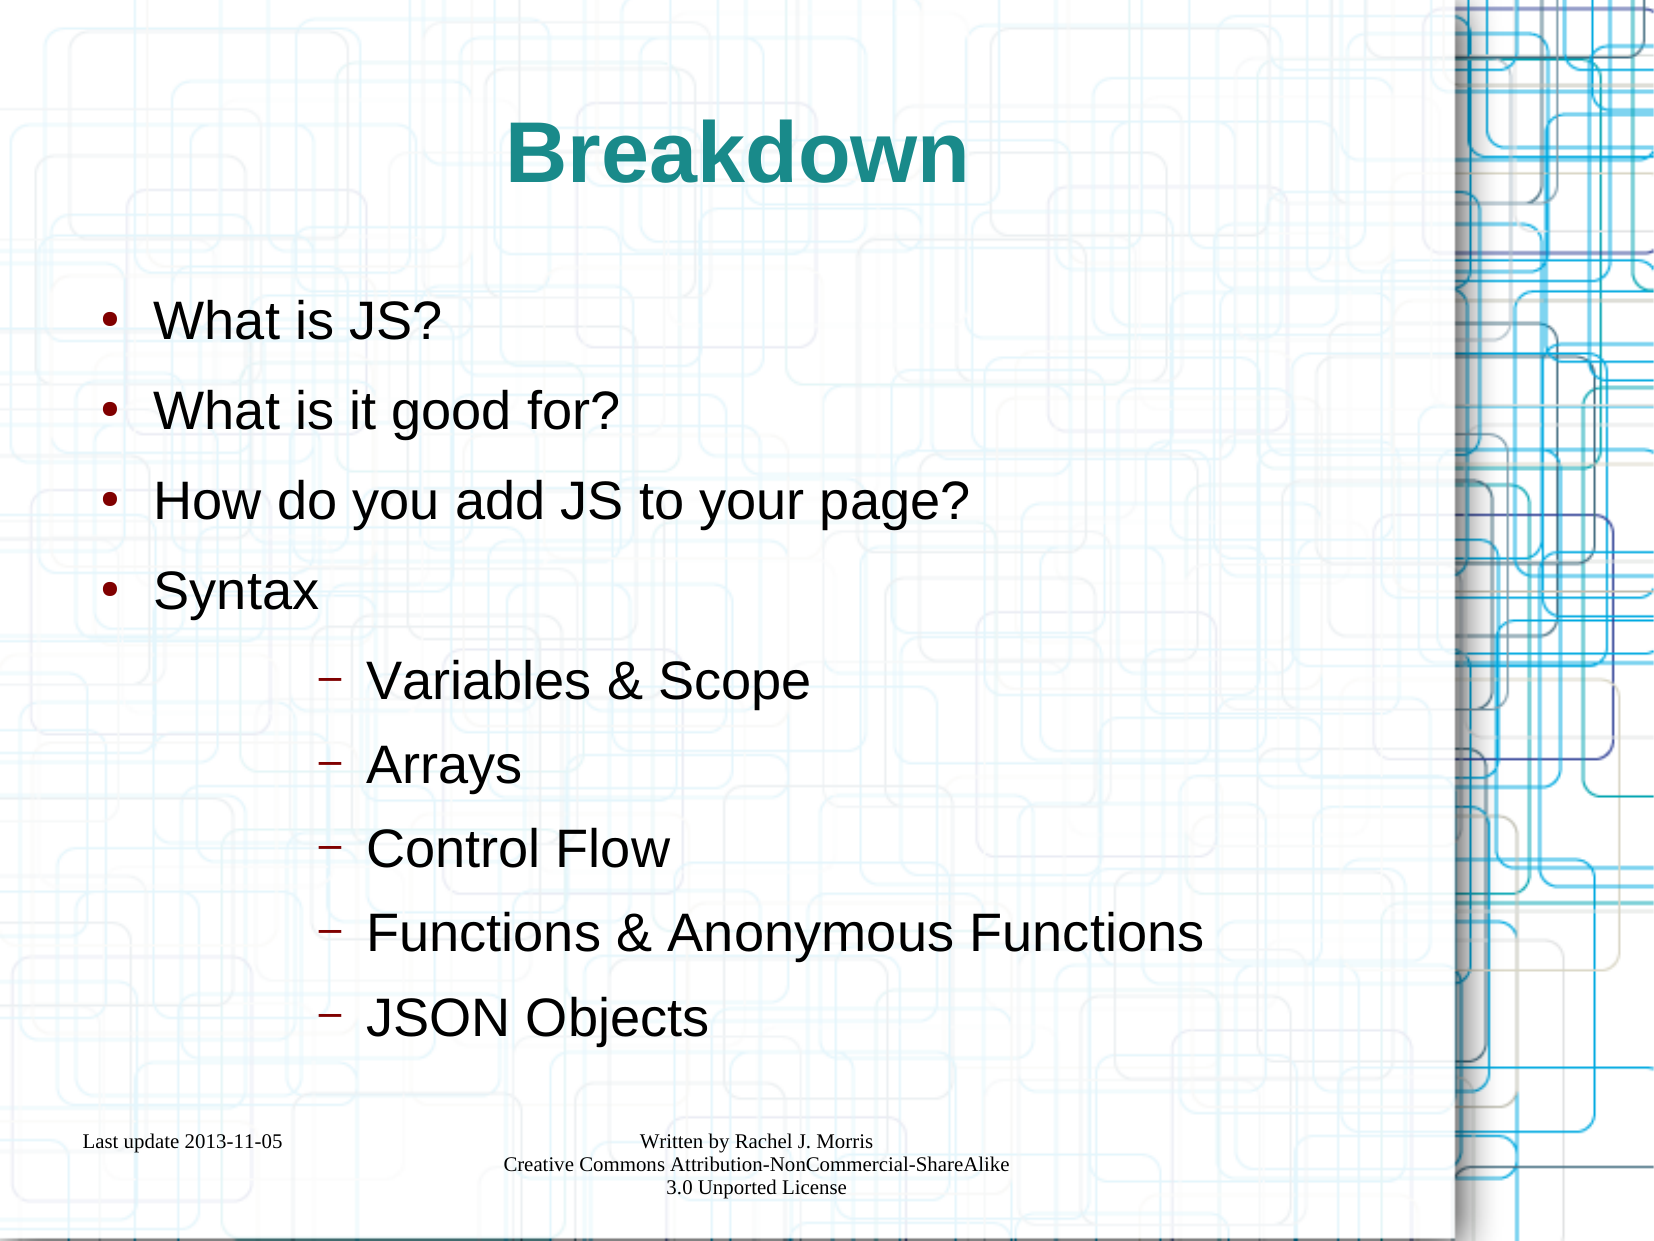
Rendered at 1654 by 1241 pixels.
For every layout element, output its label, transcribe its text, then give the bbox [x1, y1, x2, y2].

picture [0, 0, 1654, 1241]
list What is JS? What is it good for? How do you add JS to your page? Syntax Variables & Scope Arrays Control Flow Functions & Anonymous Functions JSON Objects [82, 290, 1418, 1048]
title Breakdown [59, 49, 1418, 257]
